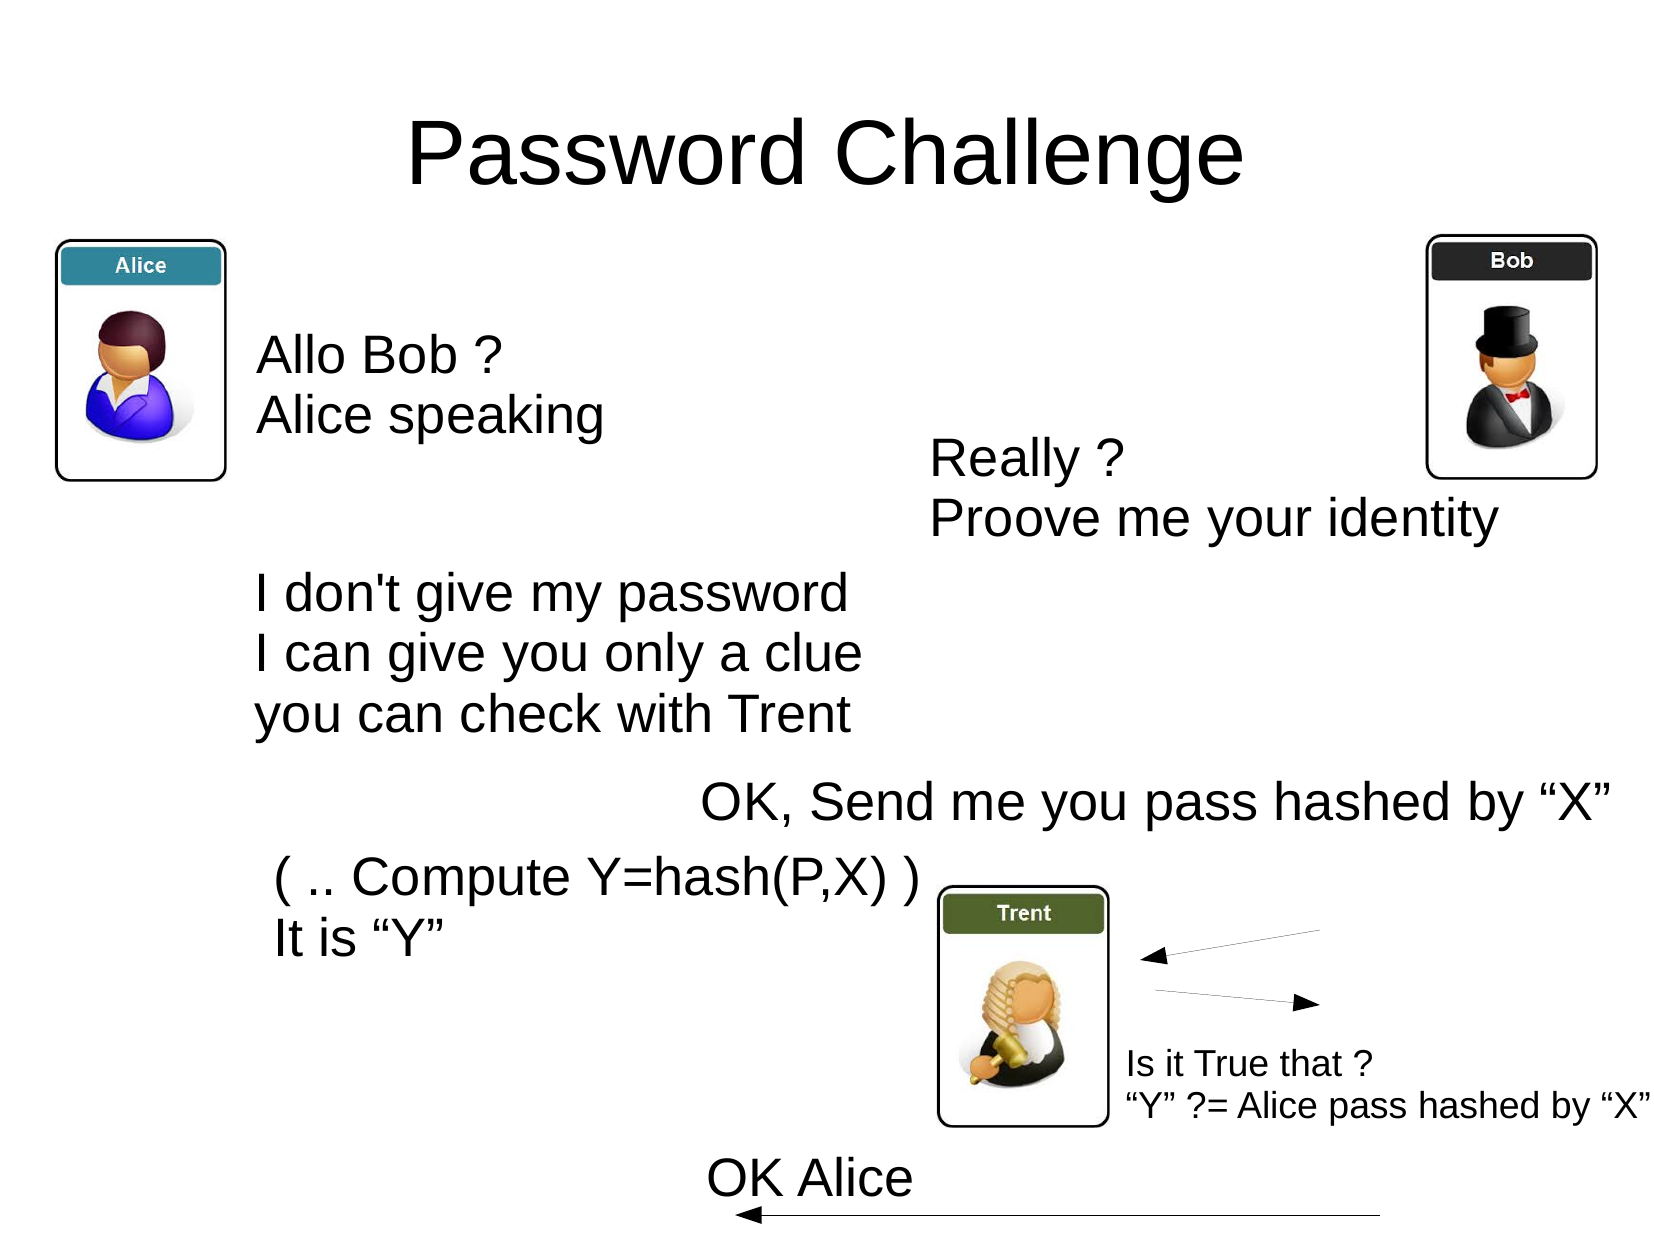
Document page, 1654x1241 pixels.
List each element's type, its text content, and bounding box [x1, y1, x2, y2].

text_box ( .. Compute Y=hash(P,X) ) It is “Y” [259, 839, 937, 976]
text_box Allo Bob ? Alice speaking [241, 317, 622, 453]
text_box I don't give my password I can give you only a clue you can check with Trent [240, 555, 880, 752]
text_box OK, Send me you pass hashed by “X” [685, 764, 1627, 840]
text_box Really ? Proove me your identity [915, 420, 1515, 556]
title Password Challenge [82, 49, 1571, 257]
text_box Is it True that ? “Y” ?= Alice pass hashed by “X” [1110, 1035, 1654, 1134]
picture [936, 884, 1110, 1129]
picture [54, 238, 227, 483]
picture [1425, 233, 1598, 481]
text_box OK Alice [692, 1139, 931, 1216]
